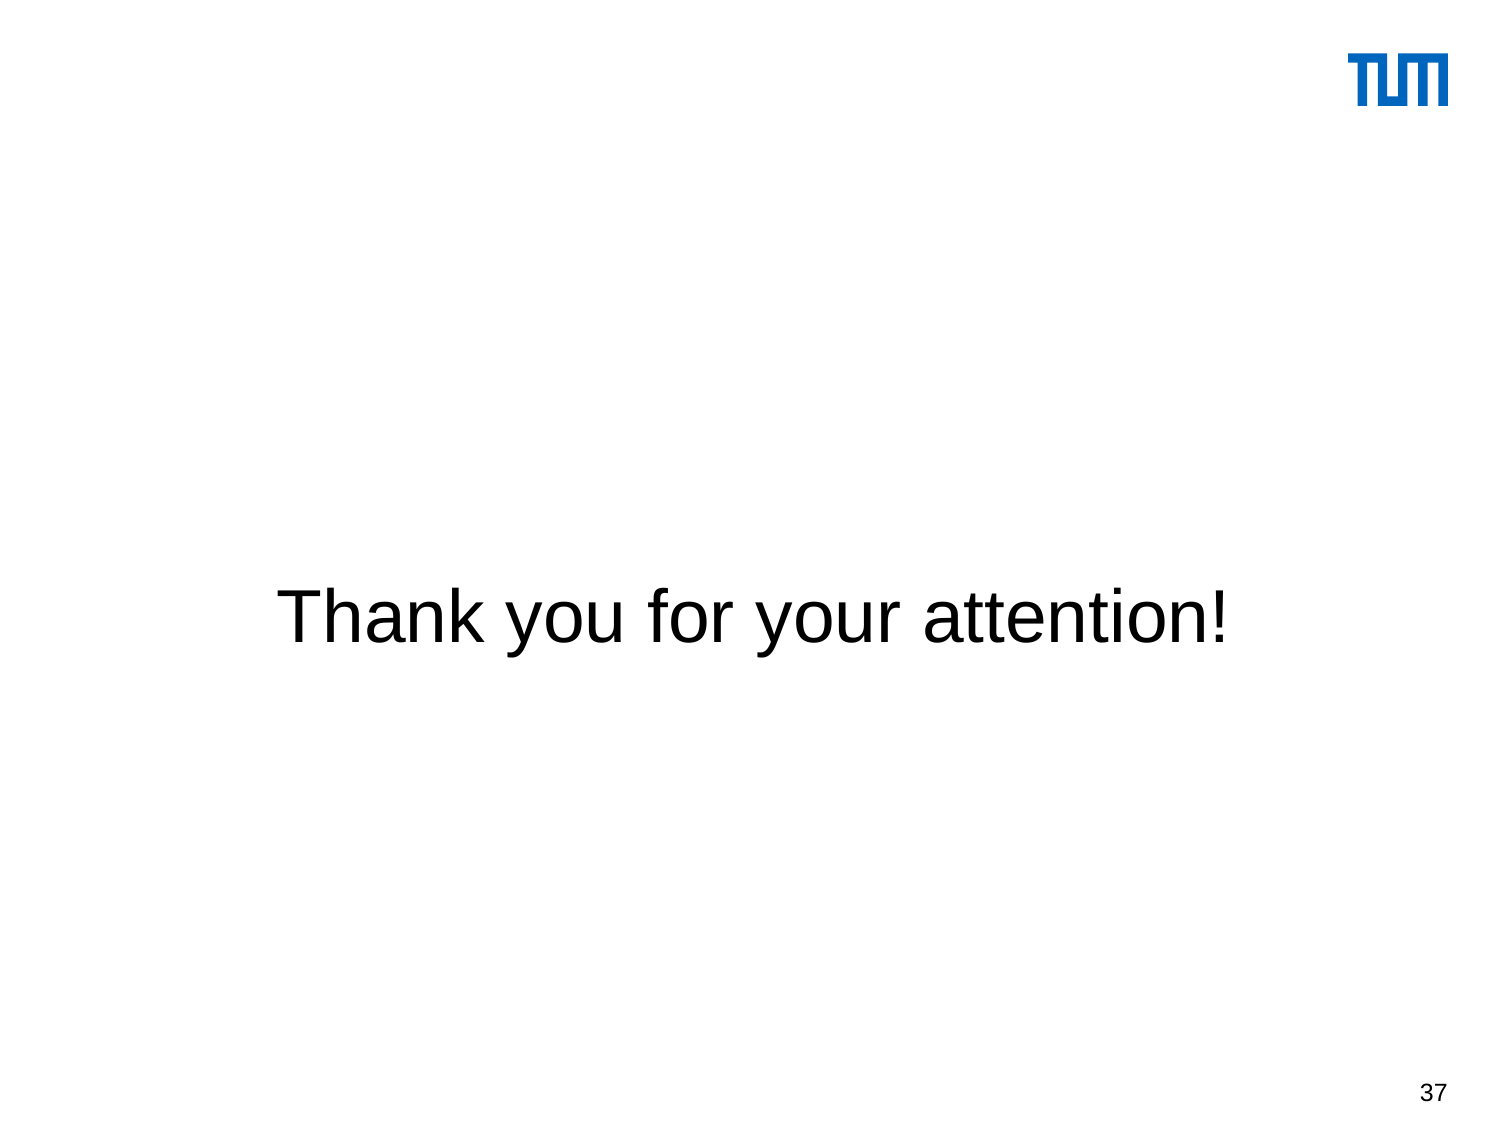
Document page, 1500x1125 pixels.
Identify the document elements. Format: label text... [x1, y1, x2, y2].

list Thank you for your attention! [90, 554, 1418, 759]
slide_number <number> [1111, 1061, 1448, 1122]
